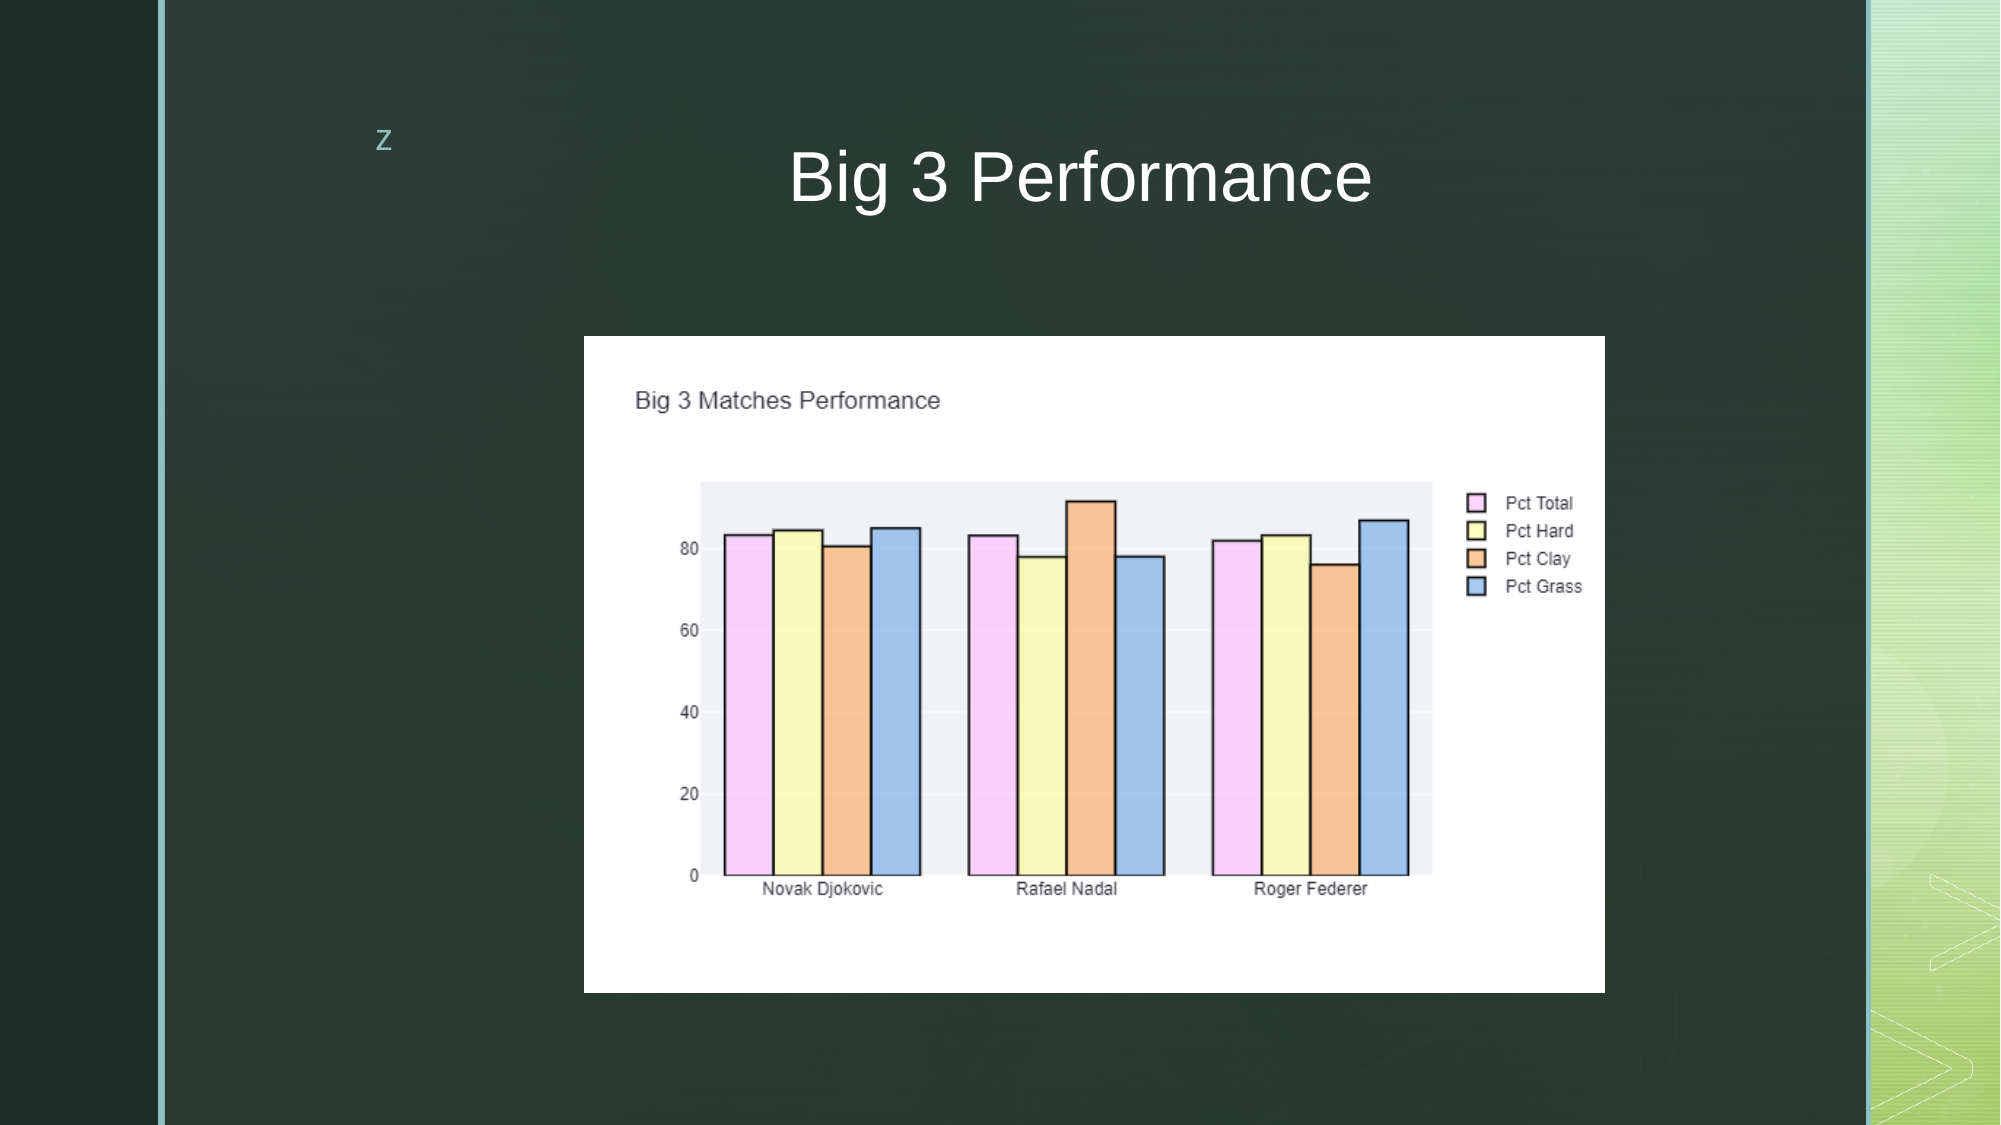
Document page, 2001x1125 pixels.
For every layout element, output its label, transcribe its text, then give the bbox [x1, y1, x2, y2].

picture [584, 336, 1605, 993]
title Big 3 Performance [428, 132, 1734, 310]
